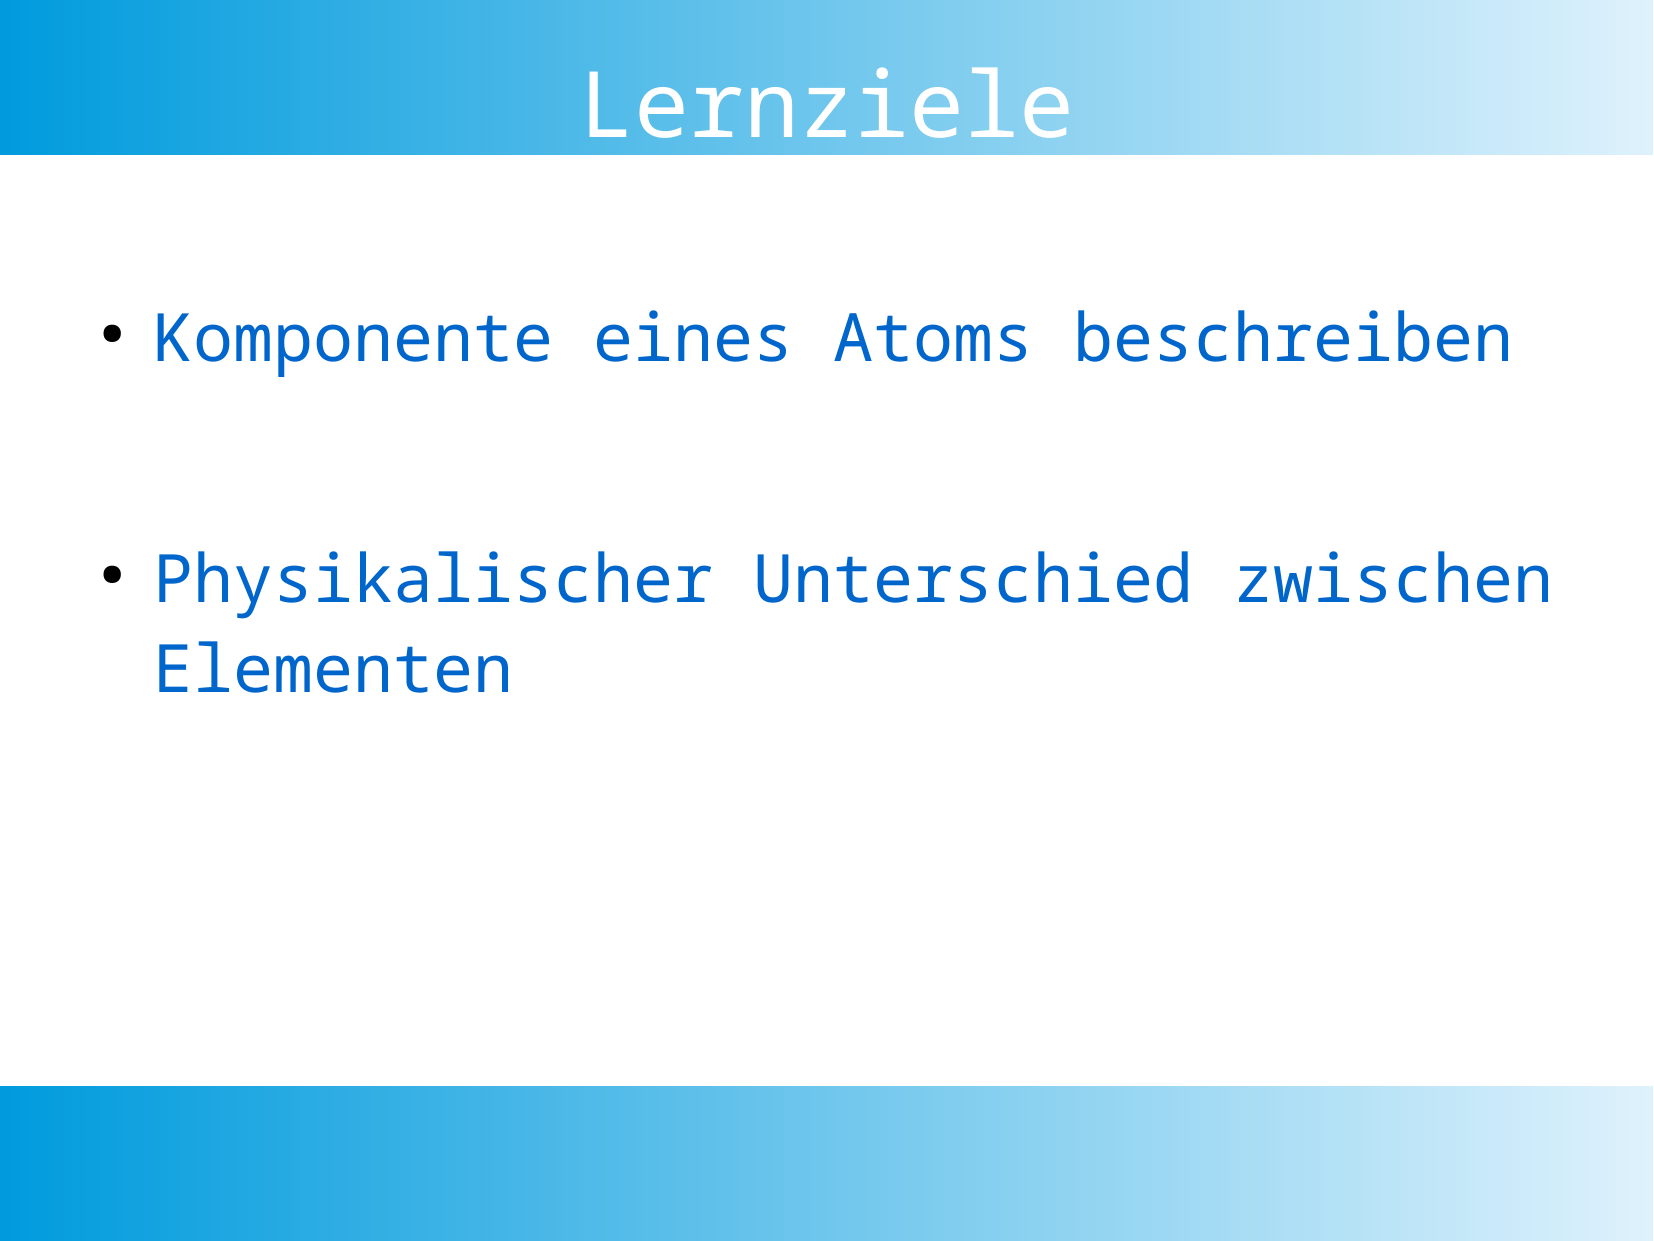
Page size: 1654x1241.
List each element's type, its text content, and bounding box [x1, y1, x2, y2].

list Komponente eines Atoms beschreiben Physikalischer Unterschied zwischen Elementen [82, 290, 1642, 1010]
title Lernziele [82, 40, 1571, 163]
